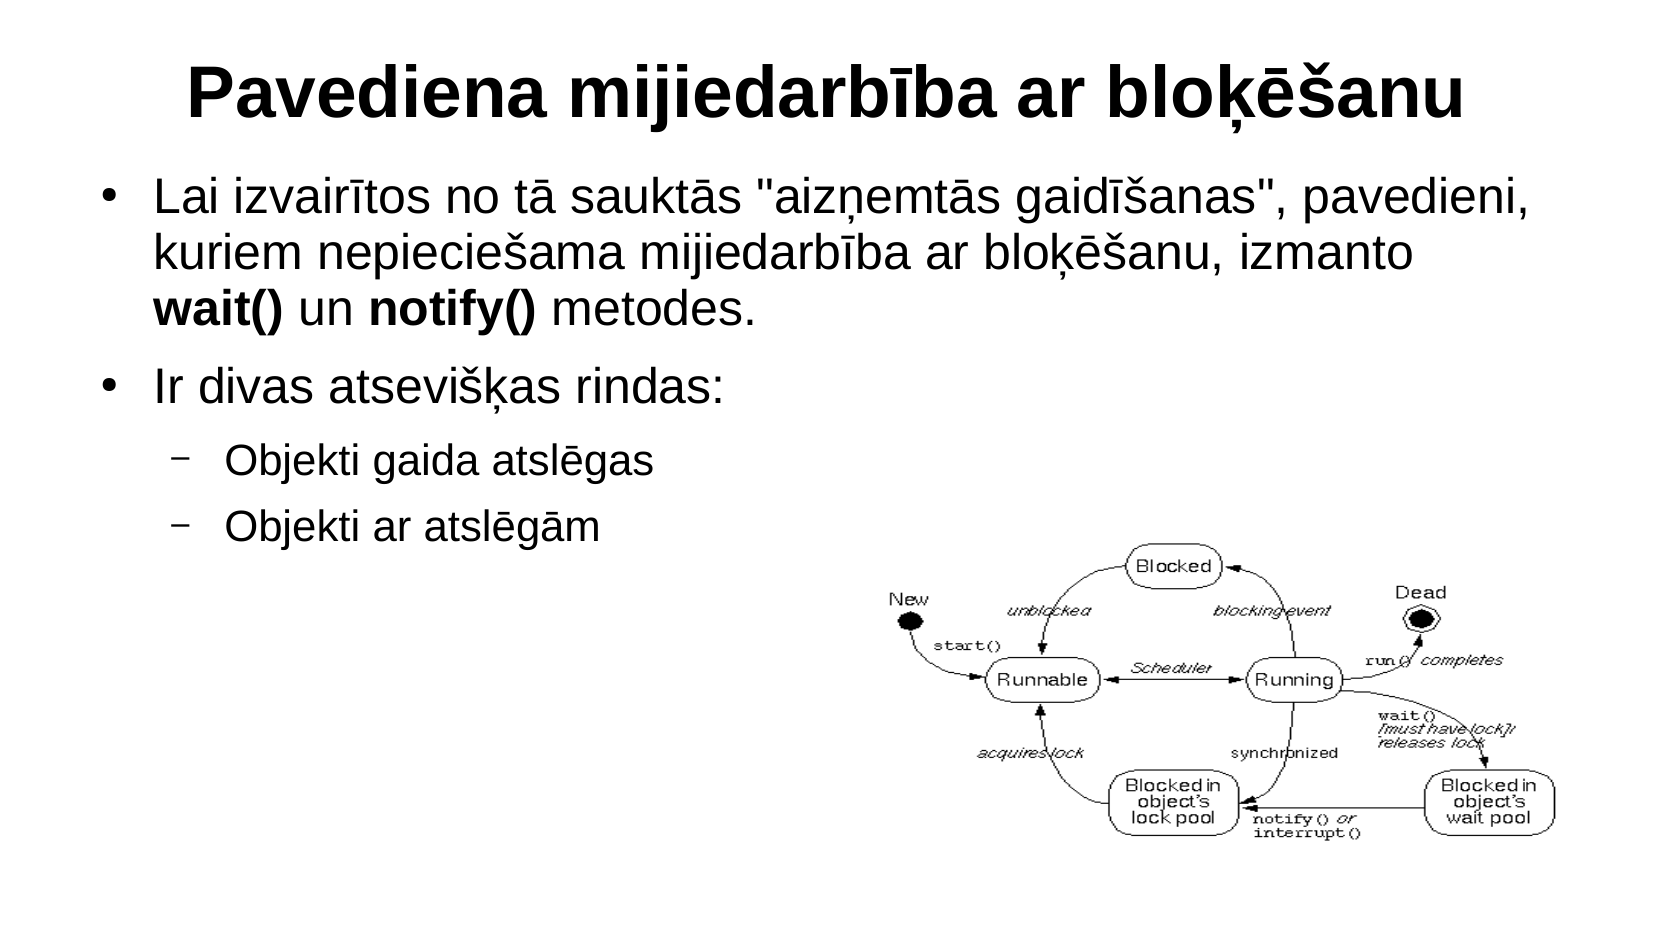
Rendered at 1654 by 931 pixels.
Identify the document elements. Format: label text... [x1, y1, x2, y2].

list Lai izvairītos no tā sauktās "aizņemtās gaidīšanas", pavedieni, kuriem nepieciešama mijiedarbība ar bloķēšanu, izmanto wait() un notify() metodes. Ir divas atsevišķas rindas: Objekti gaida atslēgas Objekti ar atslēgām [82, 168, 1536, 889]
title Pavediena mijiedarbība ar bloķēšanu [82, 37, 1571, 147]
picture [1536, 540, 1583, 851]
